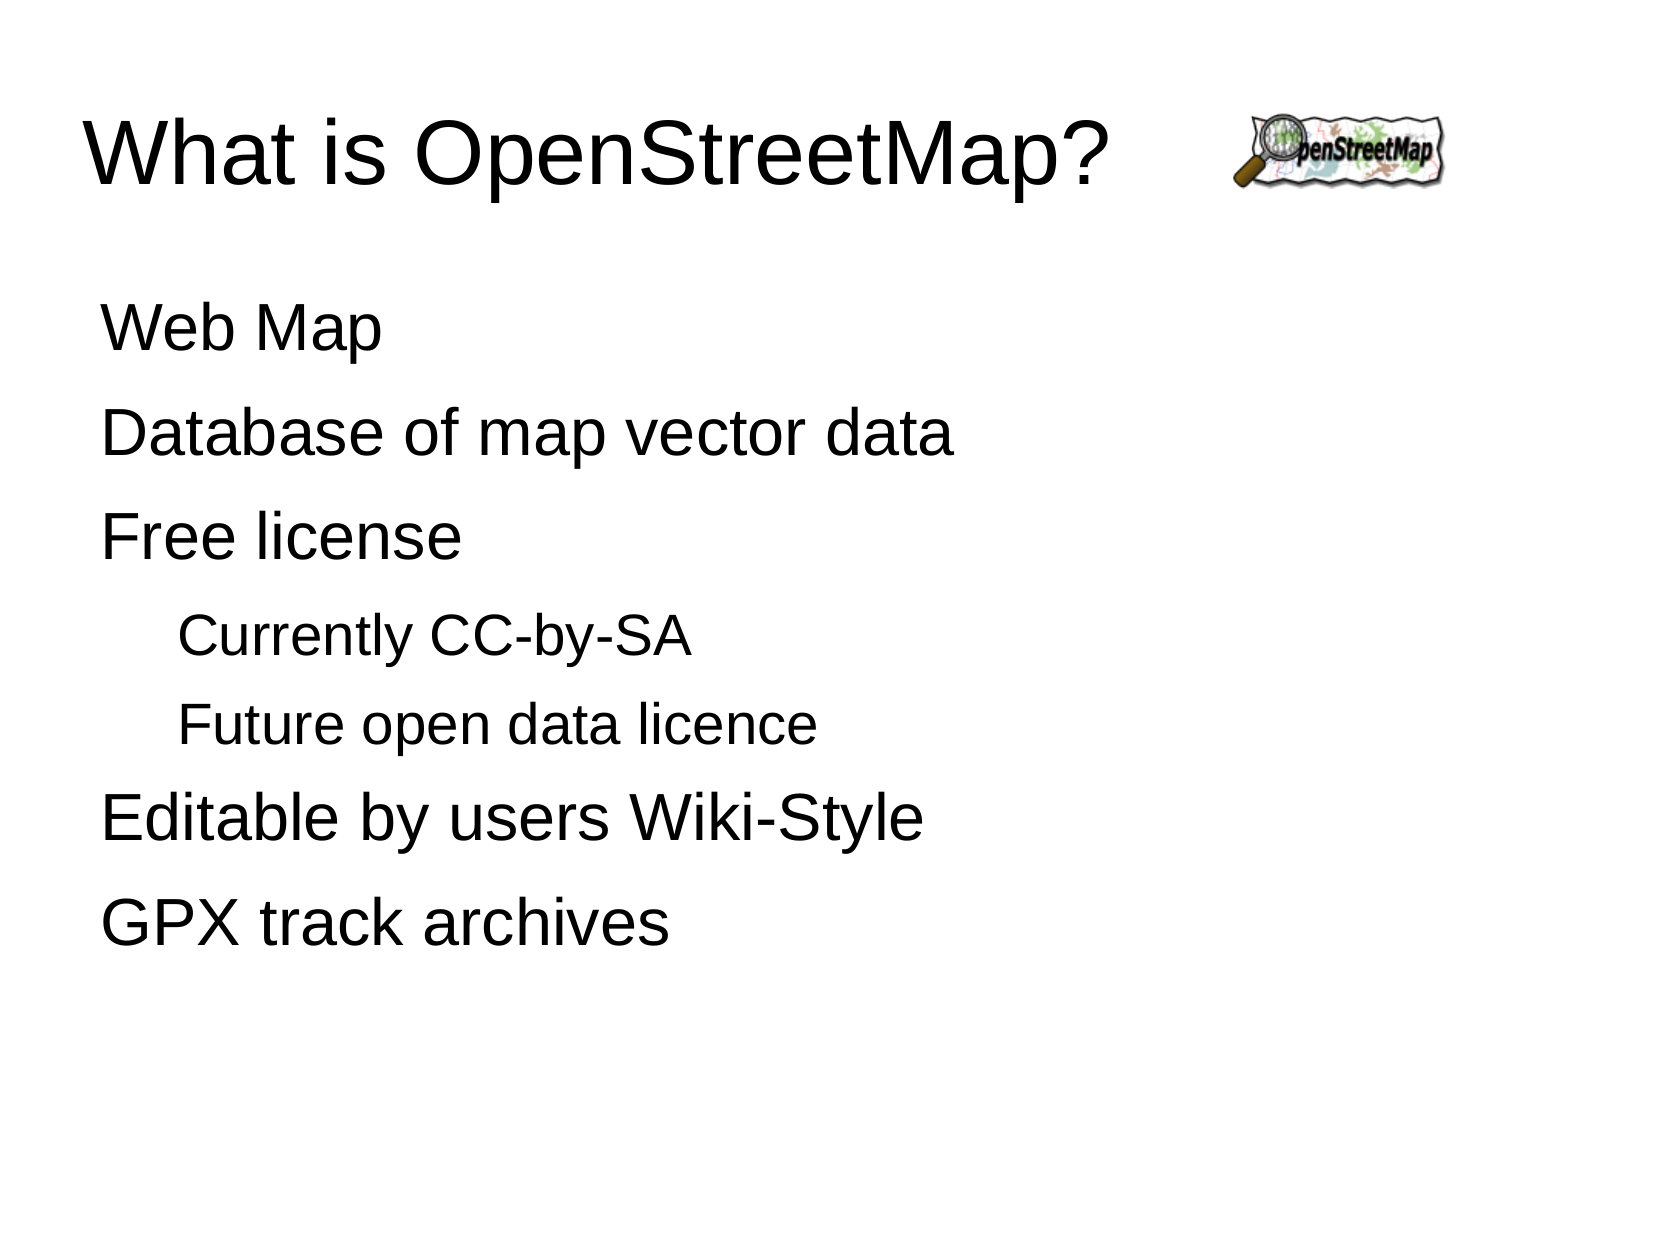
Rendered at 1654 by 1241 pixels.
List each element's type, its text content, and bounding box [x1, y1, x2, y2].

list Web Map Database of map vector data Free license Currently CC-by-SA Future open data licence Editable by users Wiki-Style GPX track archives [82, 290, 1571, 1109]
title What is OpenStreetMap? [82, 49, 1571, 257]
